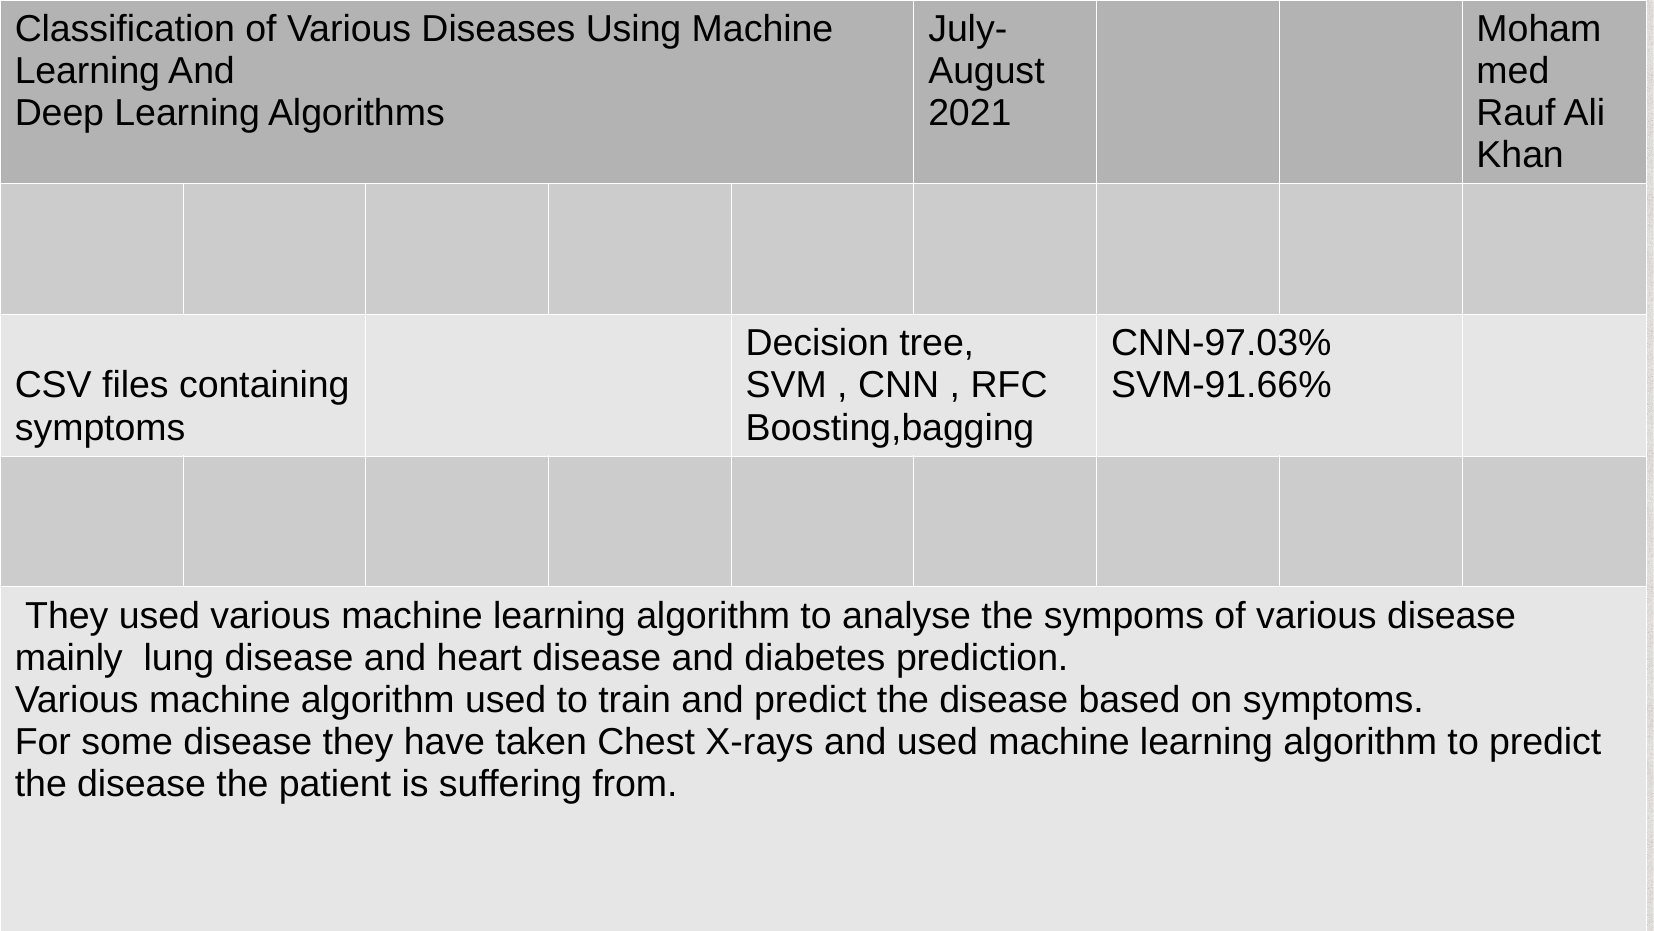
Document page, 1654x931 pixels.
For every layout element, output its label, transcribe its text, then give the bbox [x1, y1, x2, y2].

table_cell [914, 184, 1096, 314]
table_cell [1463, 184, 1646, 314]
table_cell [1280, 457, 1462, 586]
table_cell Decision tree, SVM , CNN , RFC Boosting,bagging [732, 315, 1096, 456]
table_cell [1463, 315, 1646, 456]
table_cell They used various machine learning algorithm to analyse the sympoms of various disease mainly lung disease and heart disease and diabetes prediction. Various machine algorithm used to train and predict the disease based on symptoms. For some disease they have taken Chest X-rays and used machine learning algorithm to predict the disease the patient is suffering from. [1, 587, 1646, 931]
picture [1647, 0, 1654, 931]
table_cell [1, 184, 183, 314]
table_cell [1, 457, 183, 586]
table_cell [1463, 457, 1646, 586]
table_cell [184, 457, 365, 586]
table_cell CNN-97.03% SVM-91.66% [1097, 315, 1462, 456]
table_cell [549, 184, 731, 314]
table_cell [366, 315, 731, 456]
table_header Classification of Various Diseases Using Machine Learning And Deep Learning Algorithms [1, 1, 913, 183]
table_cell [366, 184, 548, 314]
table_cell CSV files containing symptoms [1, 315, 365, 456]
table_cell [732, 457, 913, 586]
table_header [1097, 1, 1279, 183]
table_cell [1097, 457, 1279, 586]
table_cell [366, 457, 548, 586]
table_cell [1280, 184, 1462, 314]
table_cell [914, 457, 1096, 586]
table_cell [732, 184, 913, 314]
table_header Mohammed Rauf Ali Khan [1463, 1, 1646, 183]
table_cell [1097, 184, 1279, 314]
table_cell [549, 457, 731, 586]
table_header [1280, 1, 1462, 183]
table_header July-August 2021 [914, 1, 1096, 183]
table_cell [184, 184, 365, 314]
